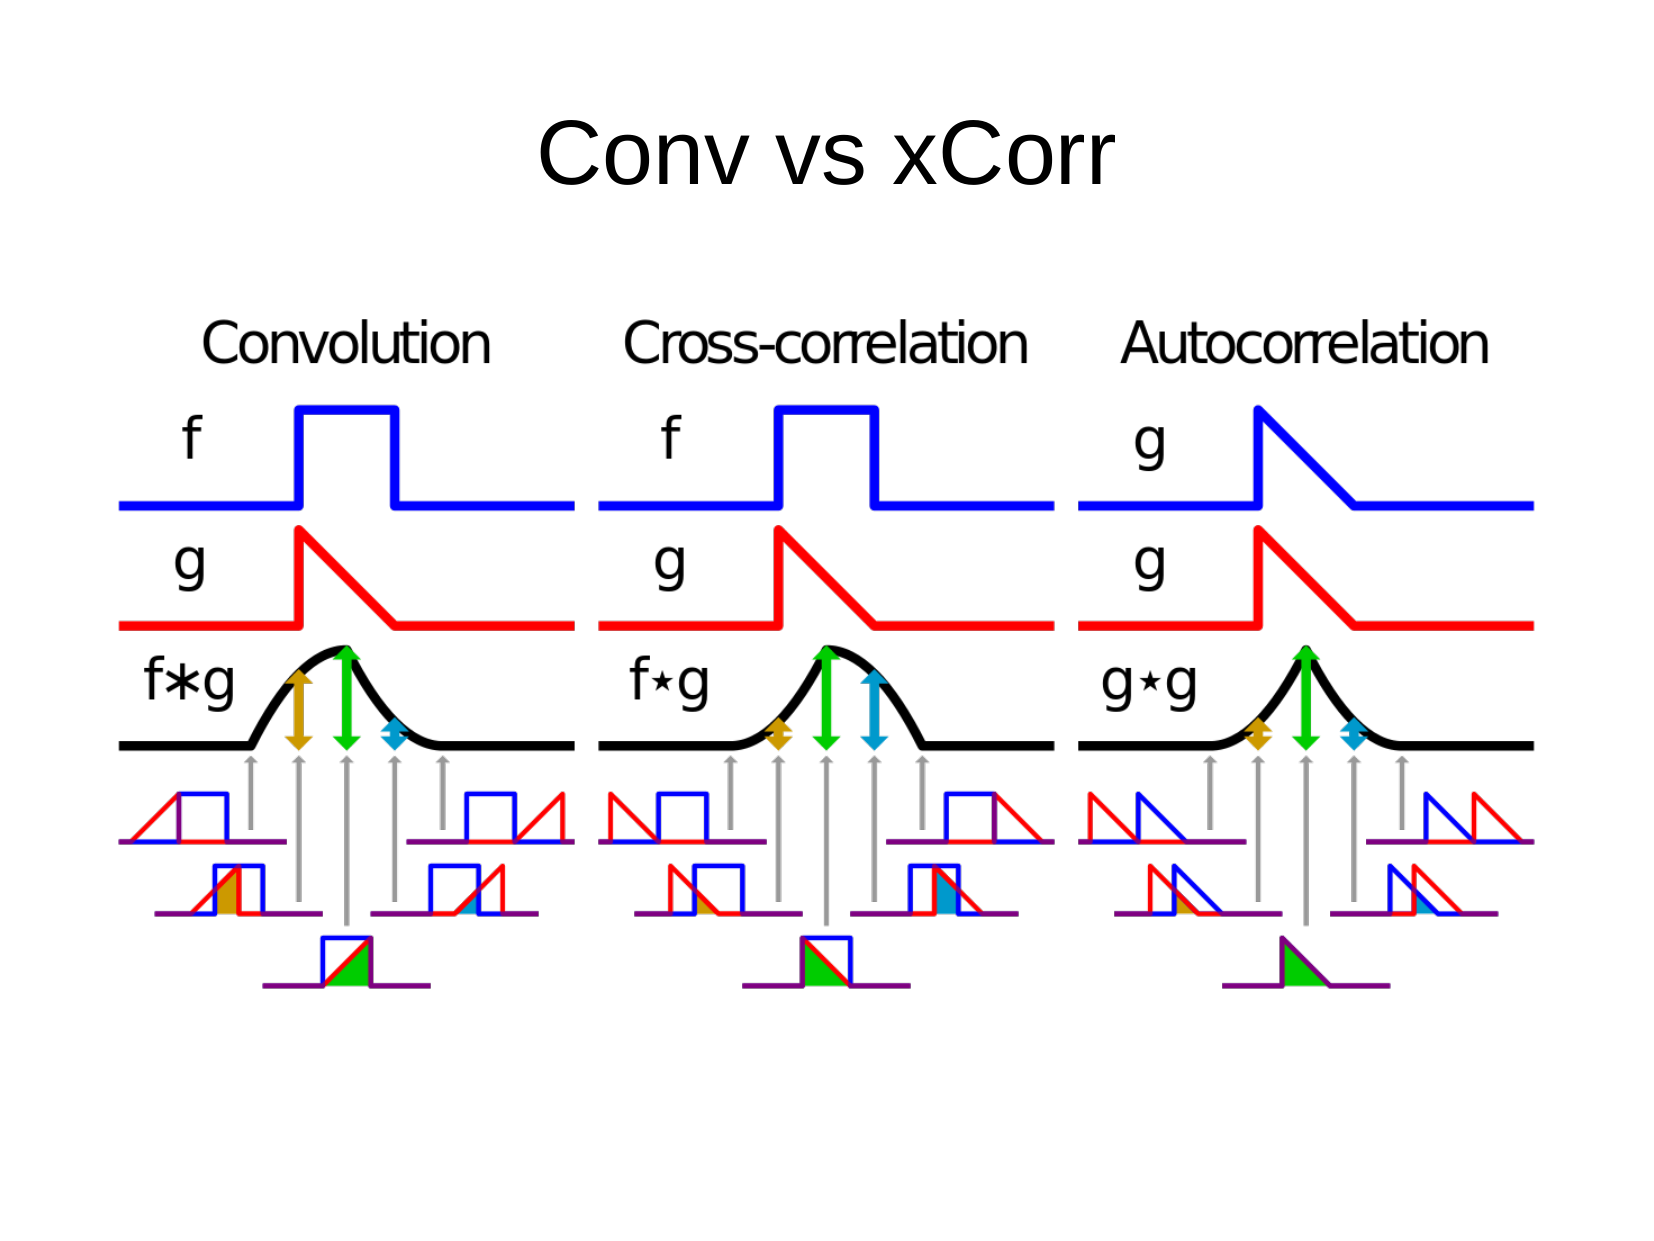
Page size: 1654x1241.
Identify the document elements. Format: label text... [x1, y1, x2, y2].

picture [107, 290, 1546, 1010]
title Conv vs xCorr [82, 49, 1571, 257]
